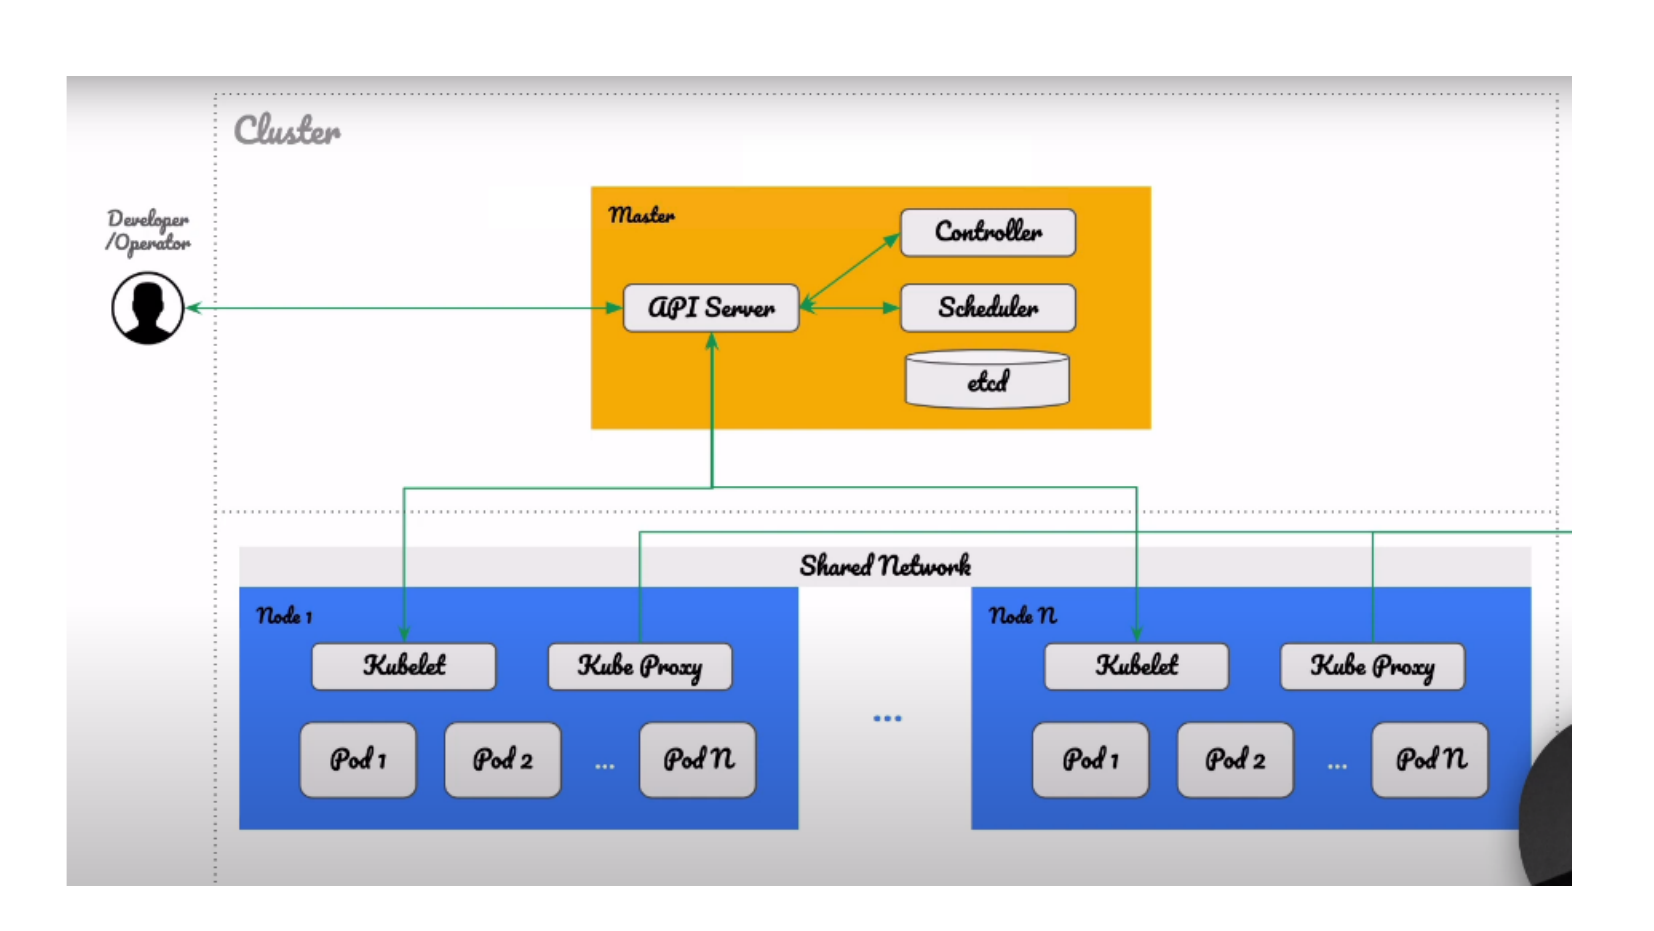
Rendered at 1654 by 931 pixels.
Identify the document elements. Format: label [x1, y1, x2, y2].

picture [59, 76, 1572, 886]
